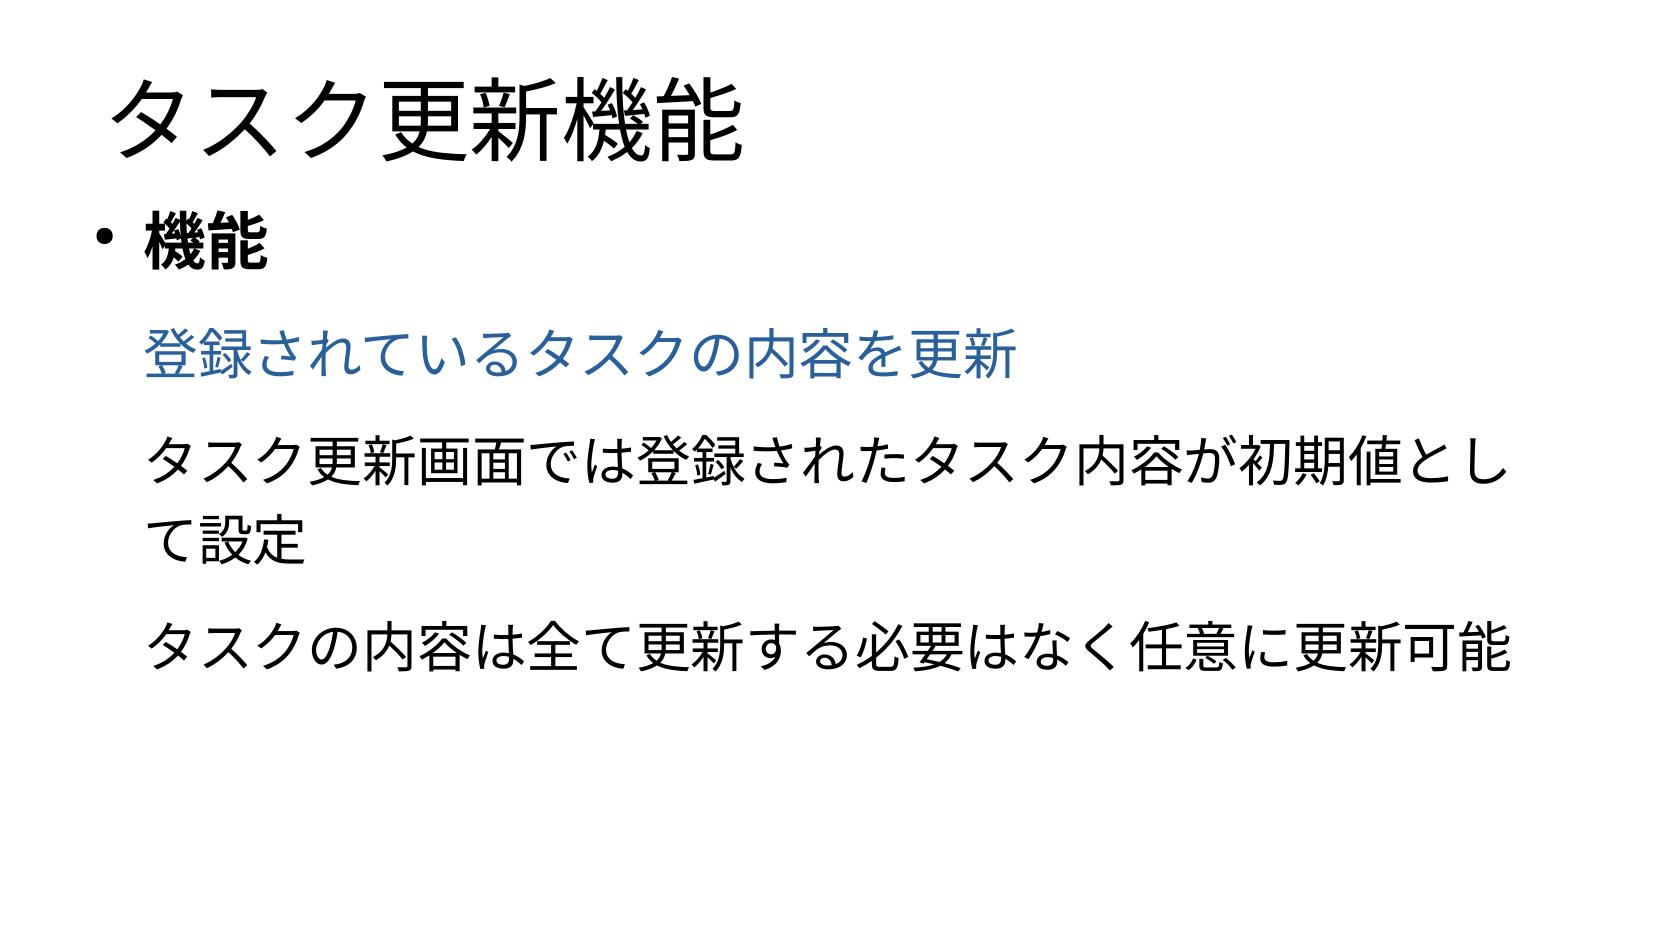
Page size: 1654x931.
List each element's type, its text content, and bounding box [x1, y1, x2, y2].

title タスク更新機能 [82, 37, 1571, 193]
list 機能 登録されているタスクの内容を更新 タスク更新画面では登録されたタスク内容が初期値として設定 タスクの内容は全て更新する必要はなく任意に更新可能 [76, 192, 1565, 732]
